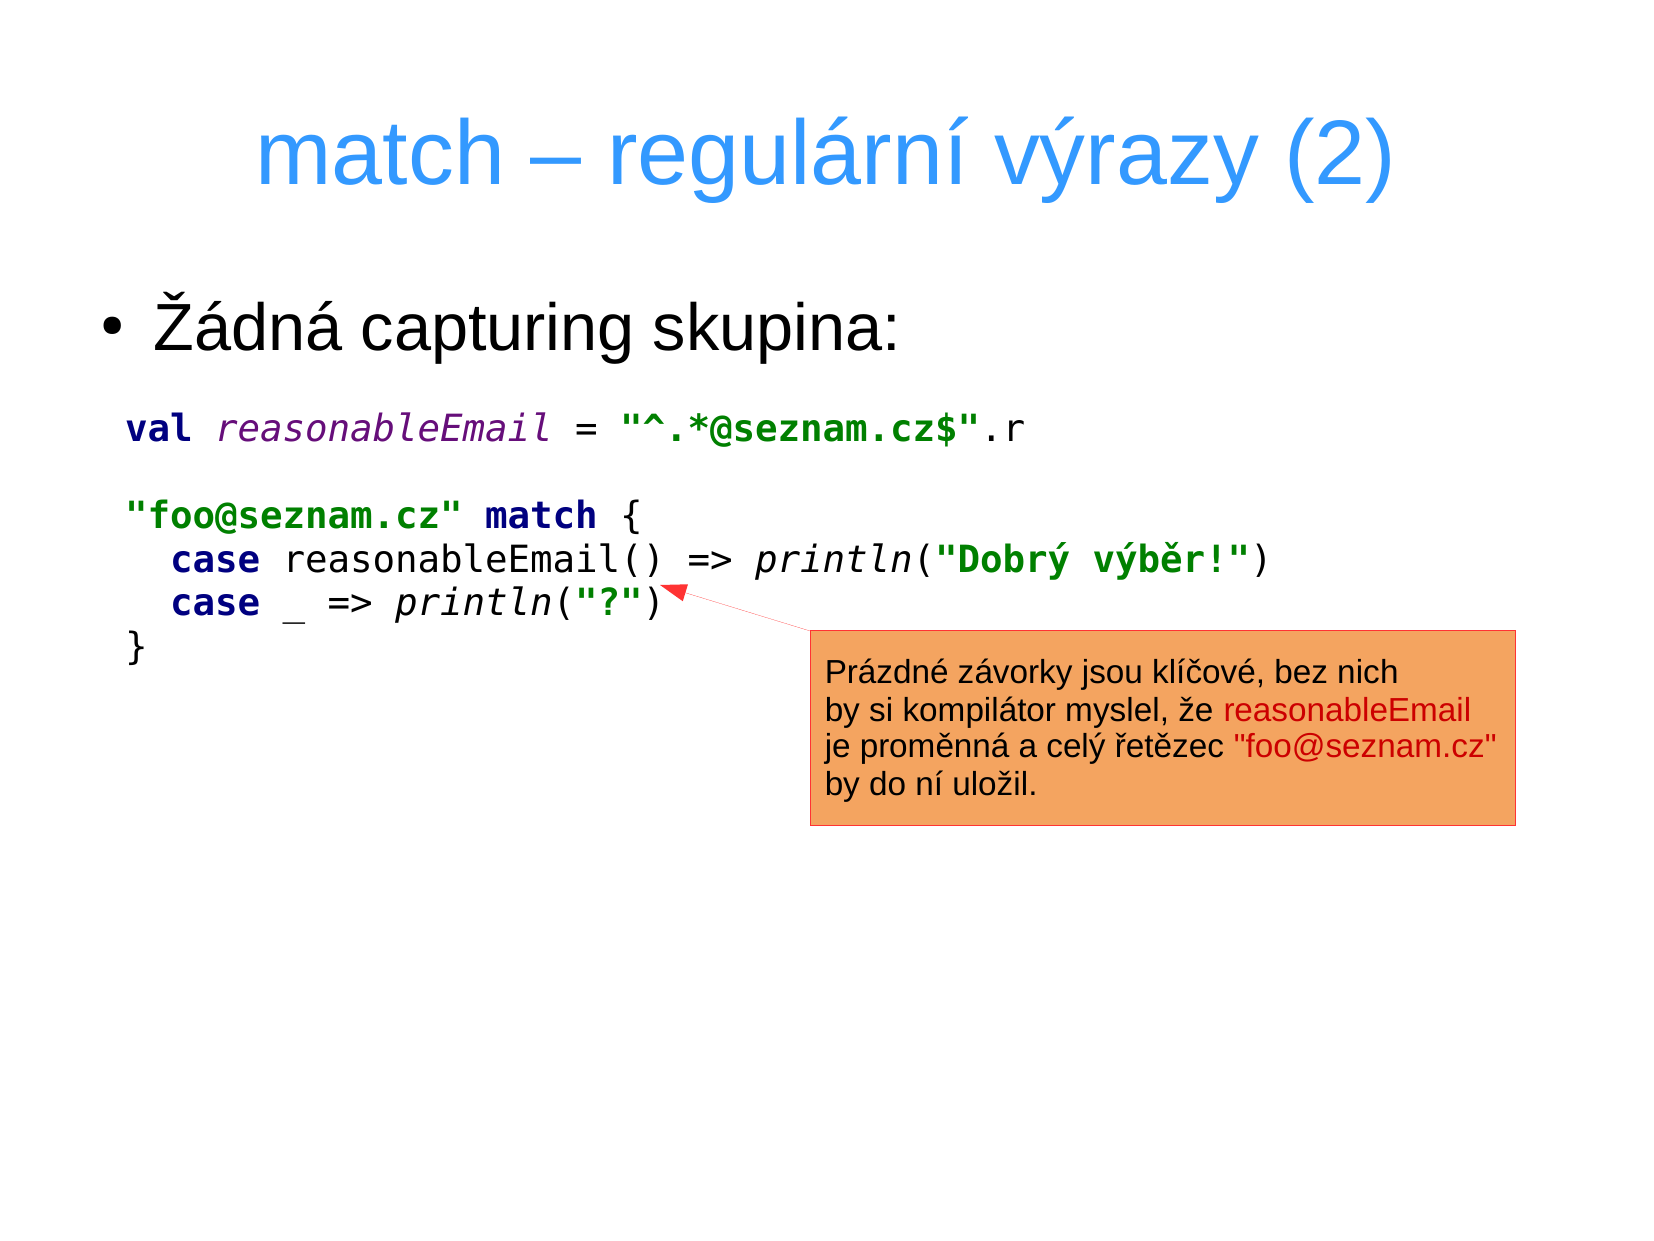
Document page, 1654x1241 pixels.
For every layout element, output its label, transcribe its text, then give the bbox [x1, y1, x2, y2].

list Žádná capturing skupina: [82, 290, 1571, 1010]
title match – regulární výrazy (2) [82, 49, 1571, 257]
text_box val reasonableEmail = "^.*@seznam.cz$".r "foo@seznam.cz" match { case reasonableEmail() => println("Dobrý výběr!") case _ => println("?") } [110, 399, 1336, 679]
text_box Prázdné závorky jsou klíčové, bez nich by si kompilátor myslel, že reasonableEmail je proměnná a celý řetězec "foo@seznam.cz" by do ní uložil. [810, 630, 1516, 826]
